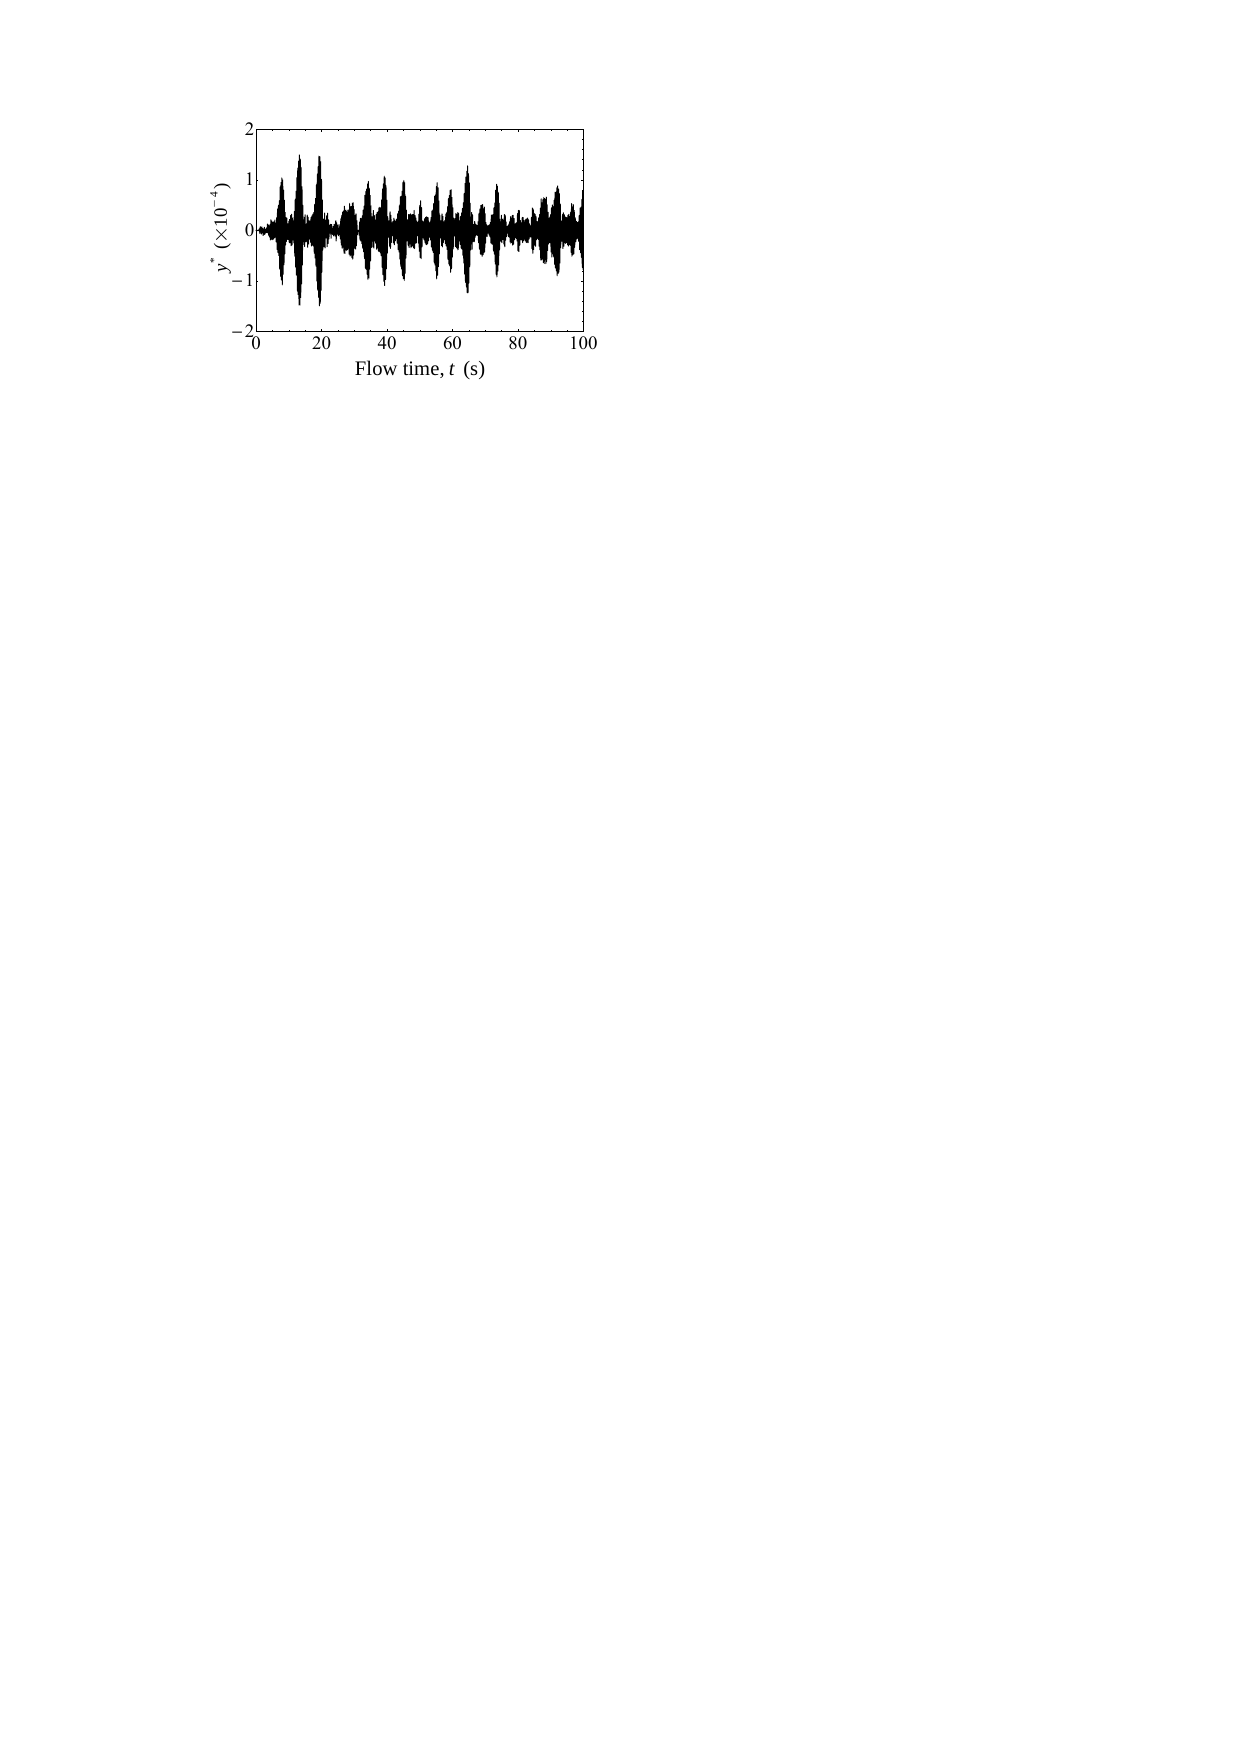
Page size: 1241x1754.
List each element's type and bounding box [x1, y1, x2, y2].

chart [208, 177, 231, 281]
chart [348, 356, 492, 380]
picture [231, 118, 598, 355]
